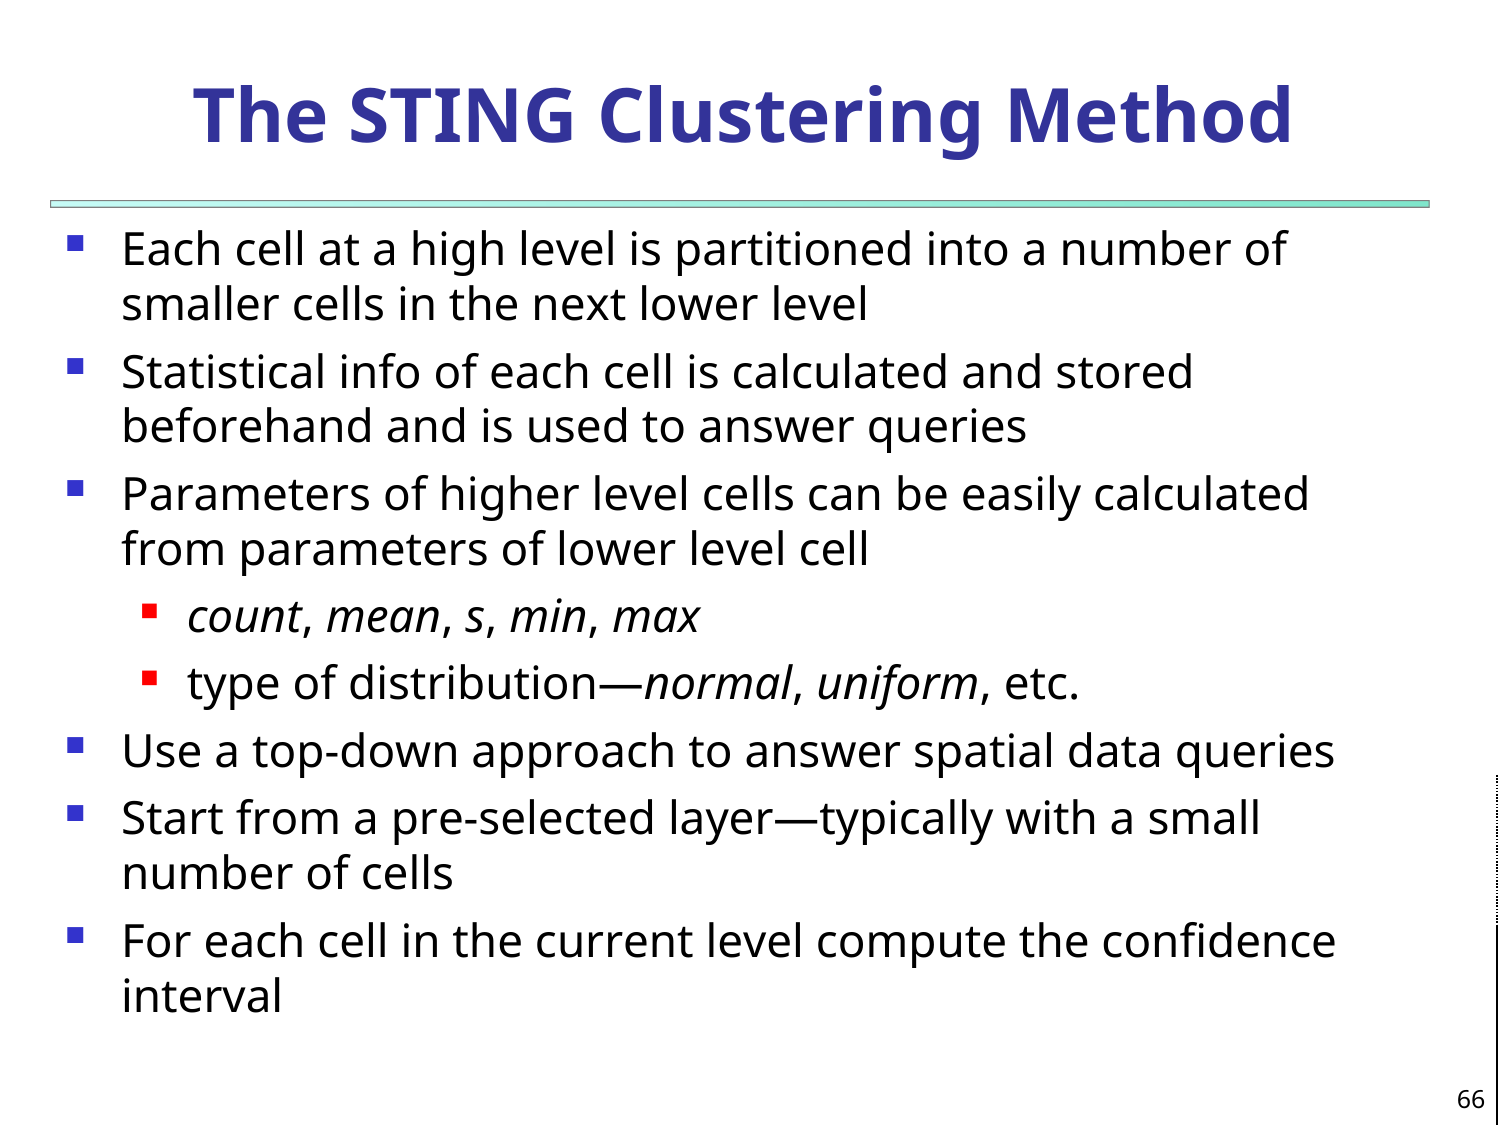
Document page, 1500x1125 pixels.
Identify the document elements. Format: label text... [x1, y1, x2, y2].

text_box 18 [1187, 1062, 1500, 1125]
title The STING Clustering Method [75, 37, 1413, 188]
list Each cell at a high level is partitioned into a number of smaller cells in the next lower level Statistical info of each cell is calculated and stored beforehand and is used to answer queries Parameters of higher level cells can be easily calculated from parameters of lower level cell count, mean, s, min, max type of distribution—normal, uniform, etc. Use a top-down approach to answer spatial data queries Start from a pre-selected layer—typically with a small number of cells For each cell in the current level compute the confidence interval [49, 212, 1438, 1075]
